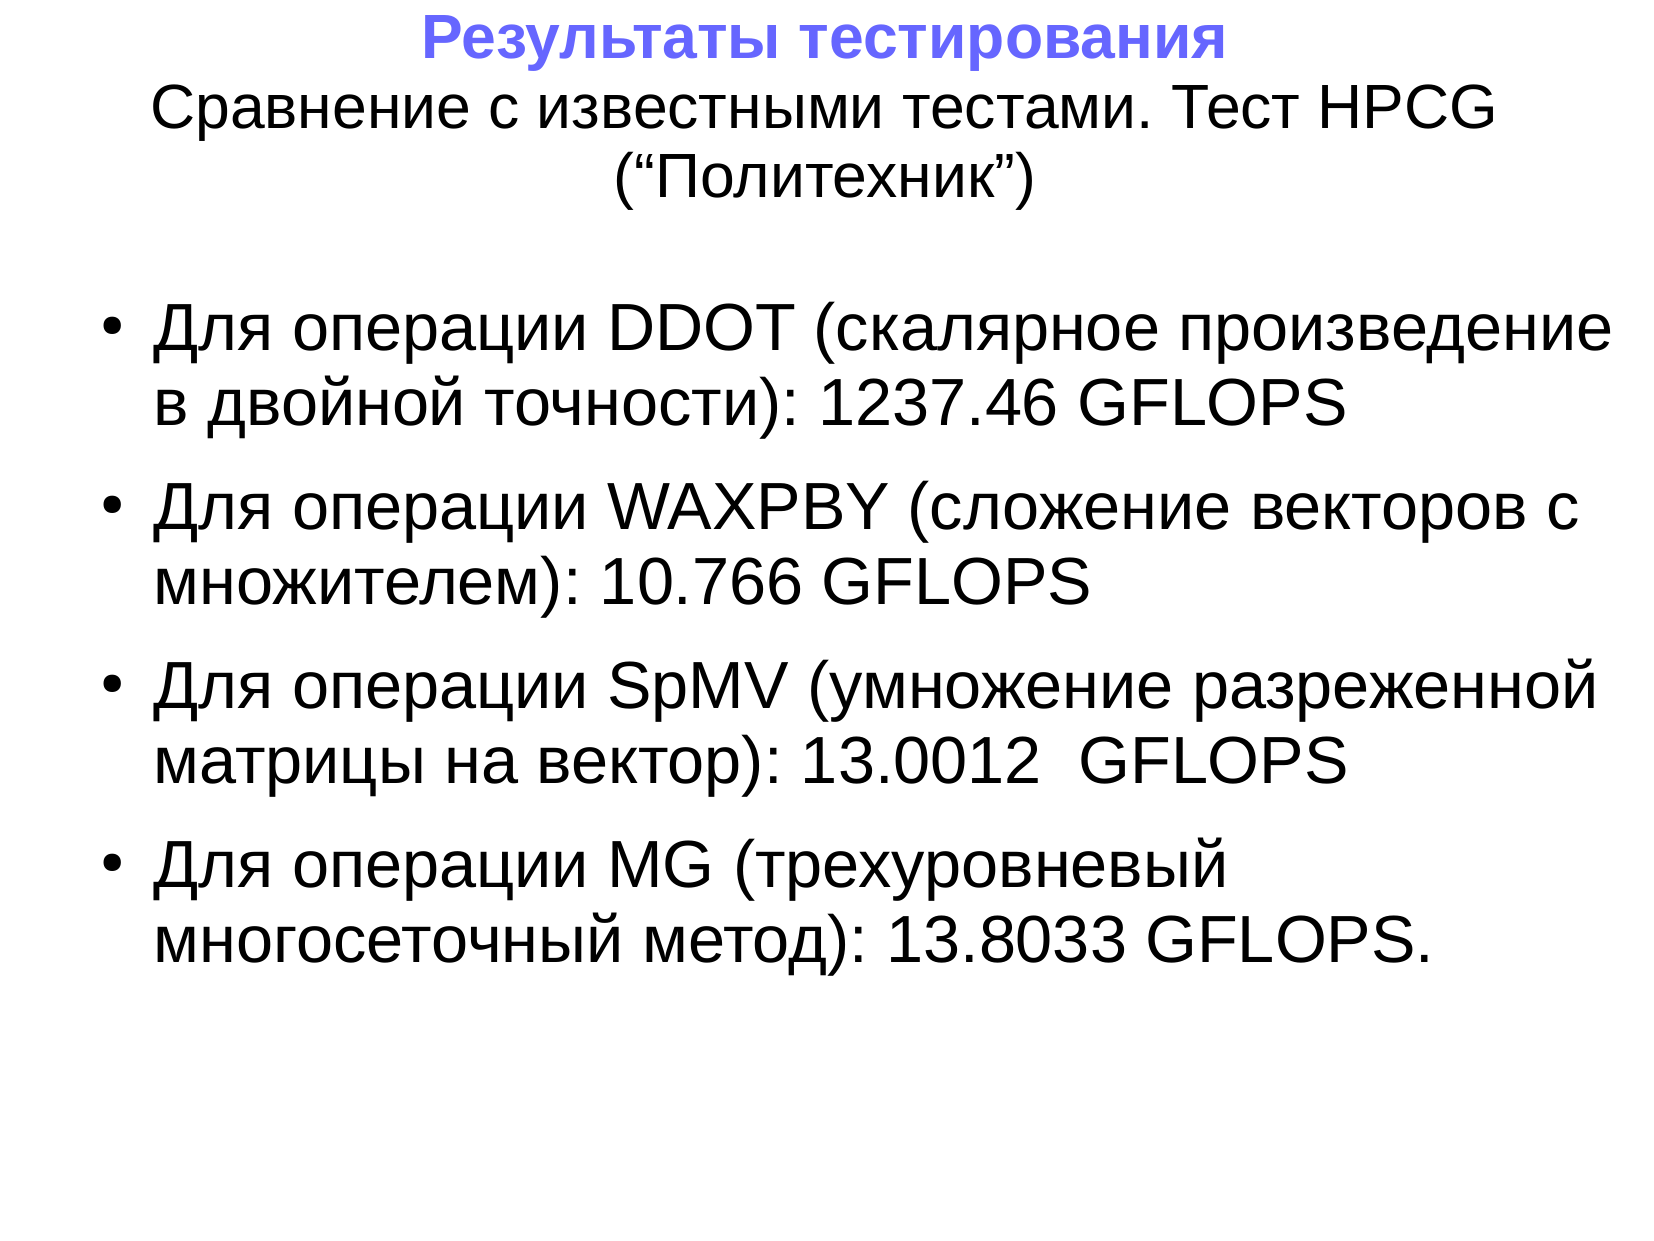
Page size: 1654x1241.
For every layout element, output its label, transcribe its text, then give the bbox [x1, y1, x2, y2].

list Для операции DDOT (скалярное произведение в двойной точности): 1237.46 GFLOPS Для операции WAXPBY (сложение векторов с множителем): 10.766 GFLOPS Для операции SpMV (умножение разреженной матрицы на вектор): 13.0012 GFLOPS Для операции MG (трехуровневый многосеточный метод): 13.8033 GFLOPS. [82, 290, 1636, 1216]
title Результаты тестирования Сравнение с известными тестами. Тест HPCG (“Политехник”) [15, 1, 1636, 212]
